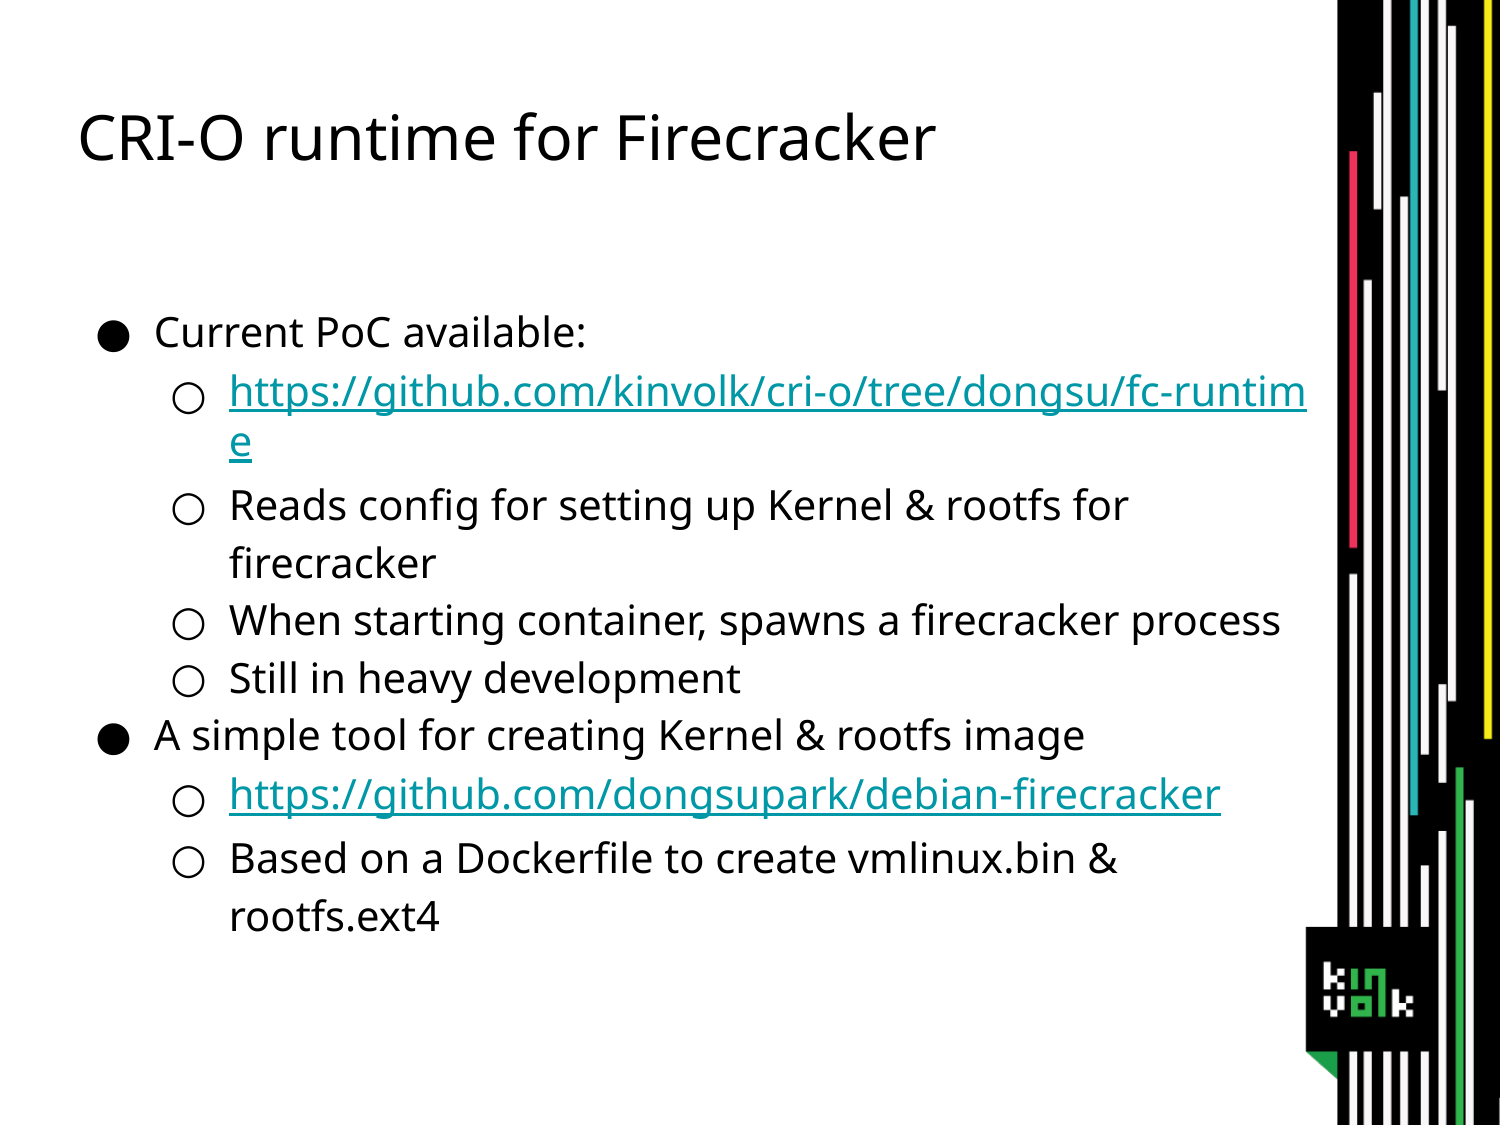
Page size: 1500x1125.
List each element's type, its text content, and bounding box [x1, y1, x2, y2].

picture [0, 0, 1500, 1125]
title CRI-O runtime for Firecracker [62, 83, 1333, 209]
list Current PoC available: https://github.com/kinvolk/cri-o/tree/dongsu/fc-runtime Reads config for setting up Kernel & rootfs for firecracker When starting container, spawns a firecracker process Still in heavy development A simple tool for creating Kernel & rootfs image https://github.com/dongsupark/debian-firecracker Based on a Dockerfile to create vmlinux.bin & rootfs.ext4 [63, 283, 1335, 1031]
